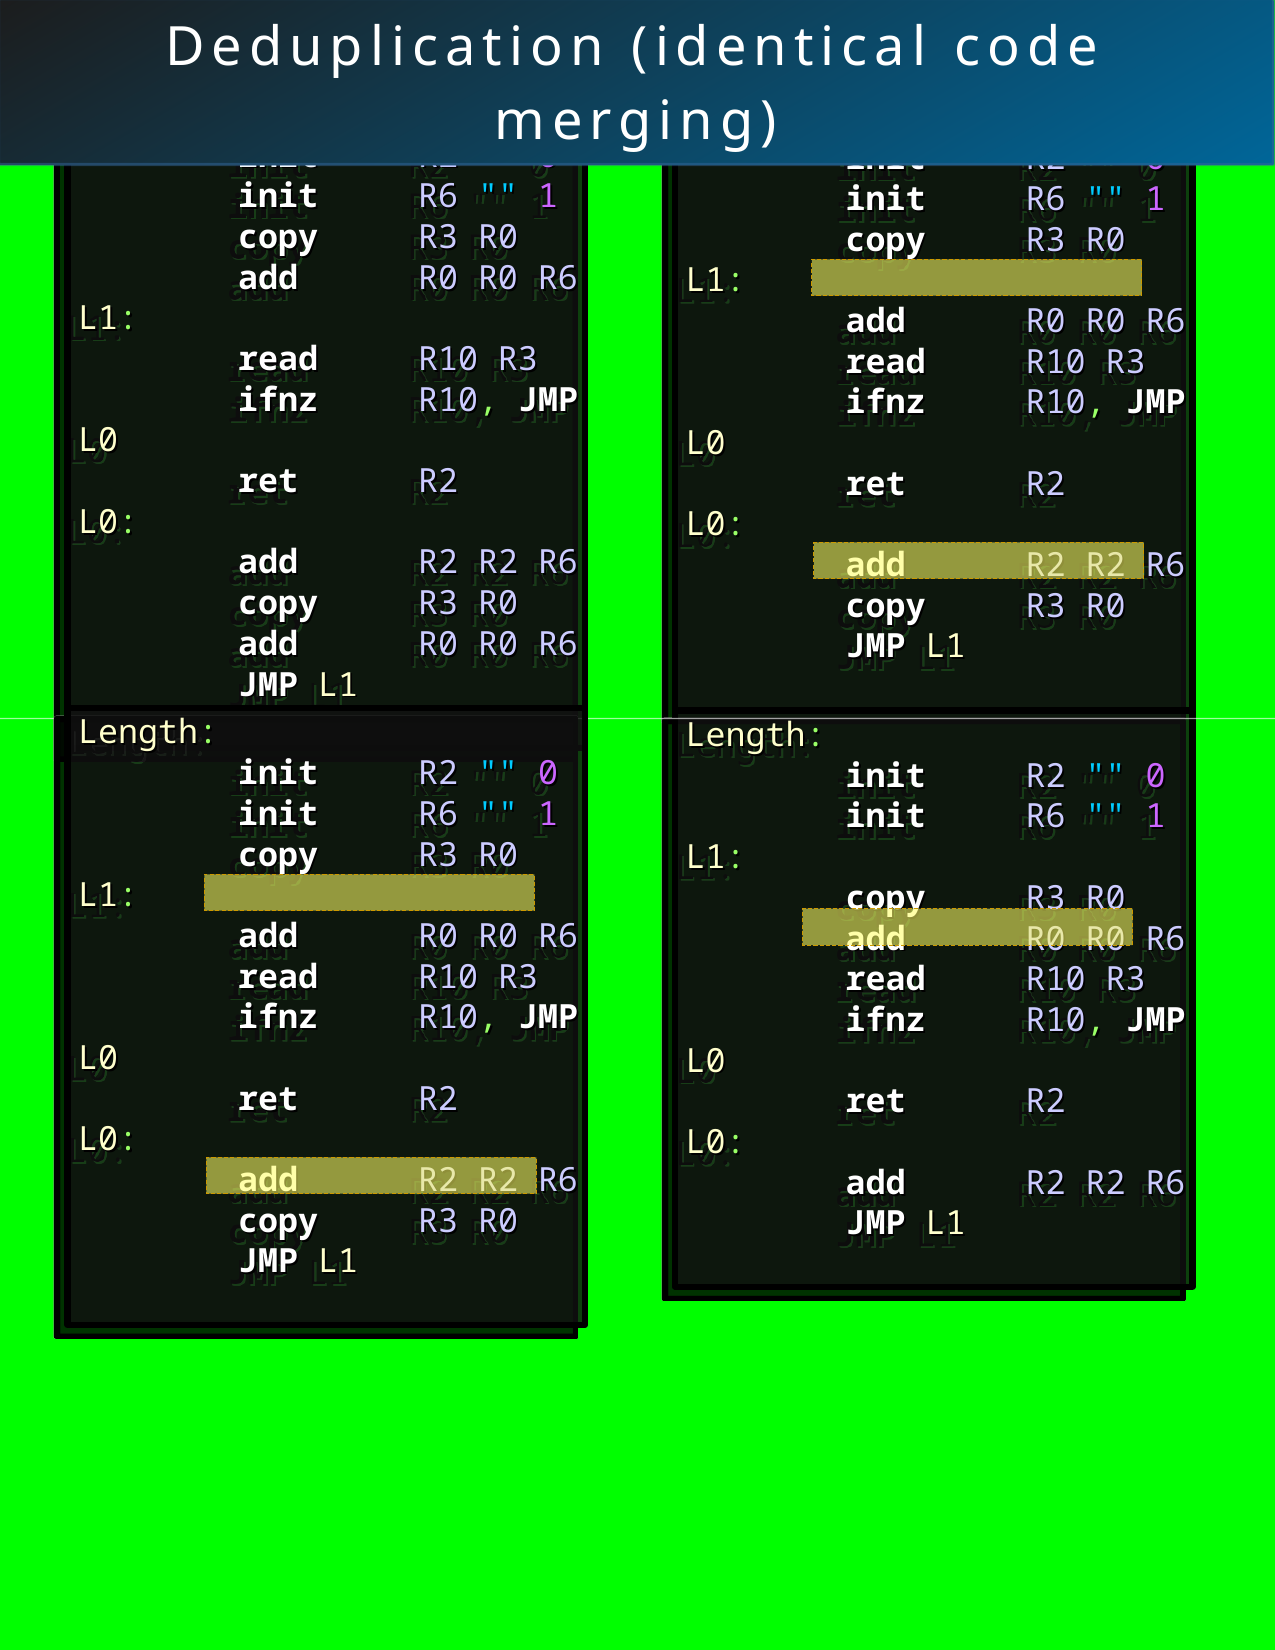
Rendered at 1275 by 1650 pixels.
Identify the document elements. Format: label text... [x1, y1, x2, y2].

text_box Deduplication (identical code merging) [0, 0, 1274, 78]
text_box Length: init R2 "" 0 init R6 "" 1 L1: copy R3 R0 add R0 R0 R6 read R10 R3 ifnz R10, JMP L0 ret R2 L0: add R2 R2 R6 JMP L1 [675, 762, 1193, 1236]
text_box Length: init R2 "" 0 init R6 "" 1 copy R3 R0 add R0 R0 R6 L1: read R10 R3 ifnz R10, JMP L0 ret R2 L0: add R2 R2 R6 copy R3 R0 add R0 R0 R6 JMP L1 [67, 167, 586, 692]
text_box Length: init R2 "" 0 init R6 "" 1 copy R3 R0 L1: add R0 R0 R6 read R10 R3 ifnz R10, JMP L0 ret R2 L0: add R2 R2 R6 copy R3 R0 JMP L1 [67, 762, 586, 1271]
text_box [204, 874, 535, 911]
text_box [802, 908, 1133, 946]
text_box Length: init R2 "" 0 init R6 "" 1 copy R3 R0 L1: add R0 R0 R6 read R10 R3 ifnz R10, JMP L0 ret R2 L0: add R2 R2 R6 copy R3 R0 JMP L1 [675, 167, 1193, 656]
text_box [206, 1157, 537, 1194]
text_box [813, 542, 1144, 579]
text_box [811, 259, 1142, 296]
picture [754, 78, 901, 162]
